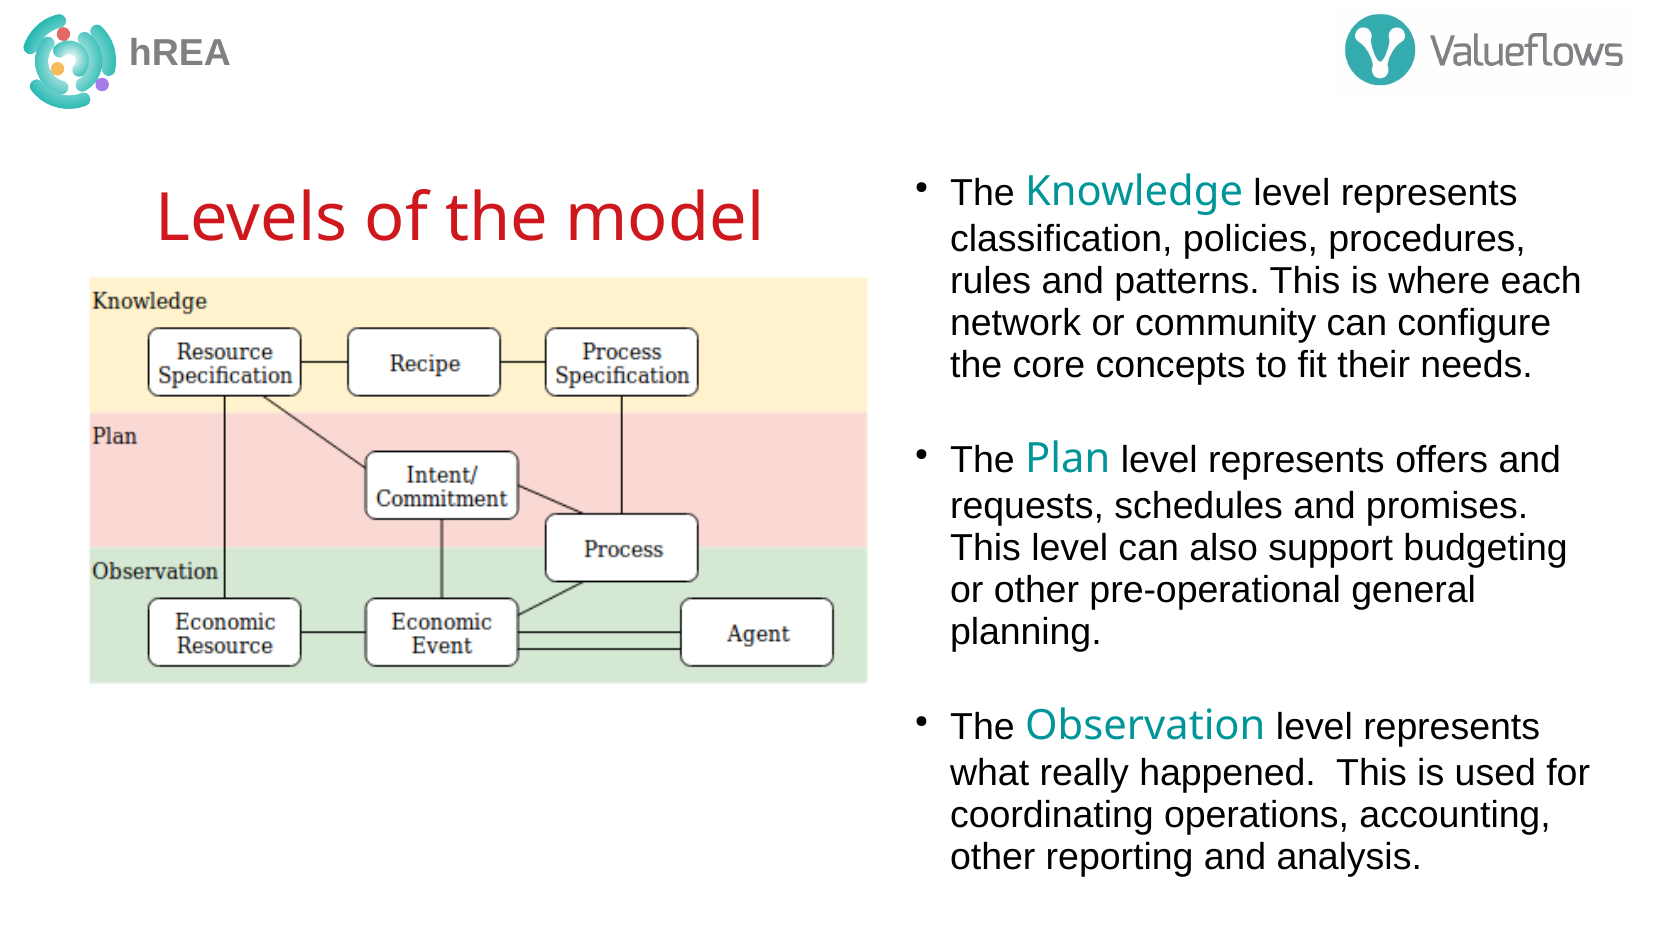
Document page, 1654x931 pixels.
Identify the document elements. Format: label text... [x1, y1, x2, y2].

picture [1335, 3, 1633, 94]
text_box Levels of the model [90, 161, 831, 252]
picture [21, 13, 116, 109]
picture [89, 277, 868, 684]
text_box The Knowledge level represents classification, policies, procedures, rules and patterns. This is where each network or community can configure the core concepts to fit their needs. The Plan level represents offers and requests, schedules and promises. This level can also support budgeting or other pre-operational general planning. The Observation level represents what really happened. This is used for coordinating operations, accounting, other reporting and analysis. [900, 111, 1606, 931]
text_box hREA [114, 24, 250, 81]
